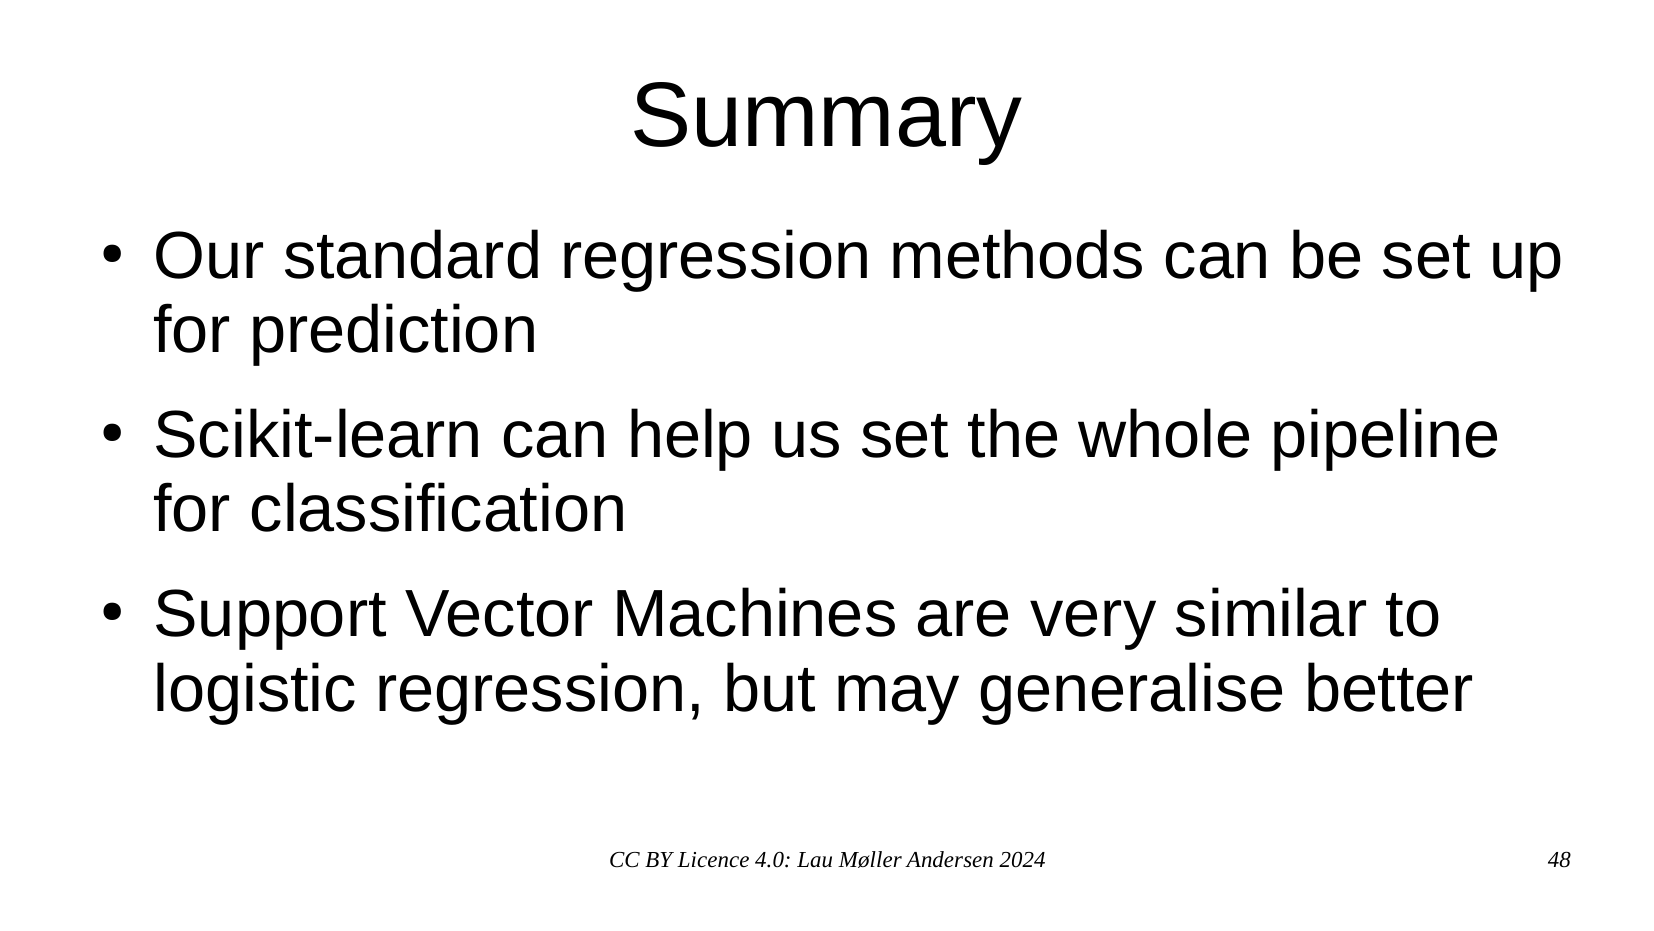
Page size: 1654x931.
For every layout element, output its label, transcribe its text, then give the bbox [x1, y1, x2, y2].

title Summary [82, 37, 1571, 193]
list Our standard regression methods can be set up for prediction Scikit-learn can help us set the whole pipeline for classification Support Vector Machines are very similar to logistic regression, but may generalise better [82, 217, 1571, 758]
